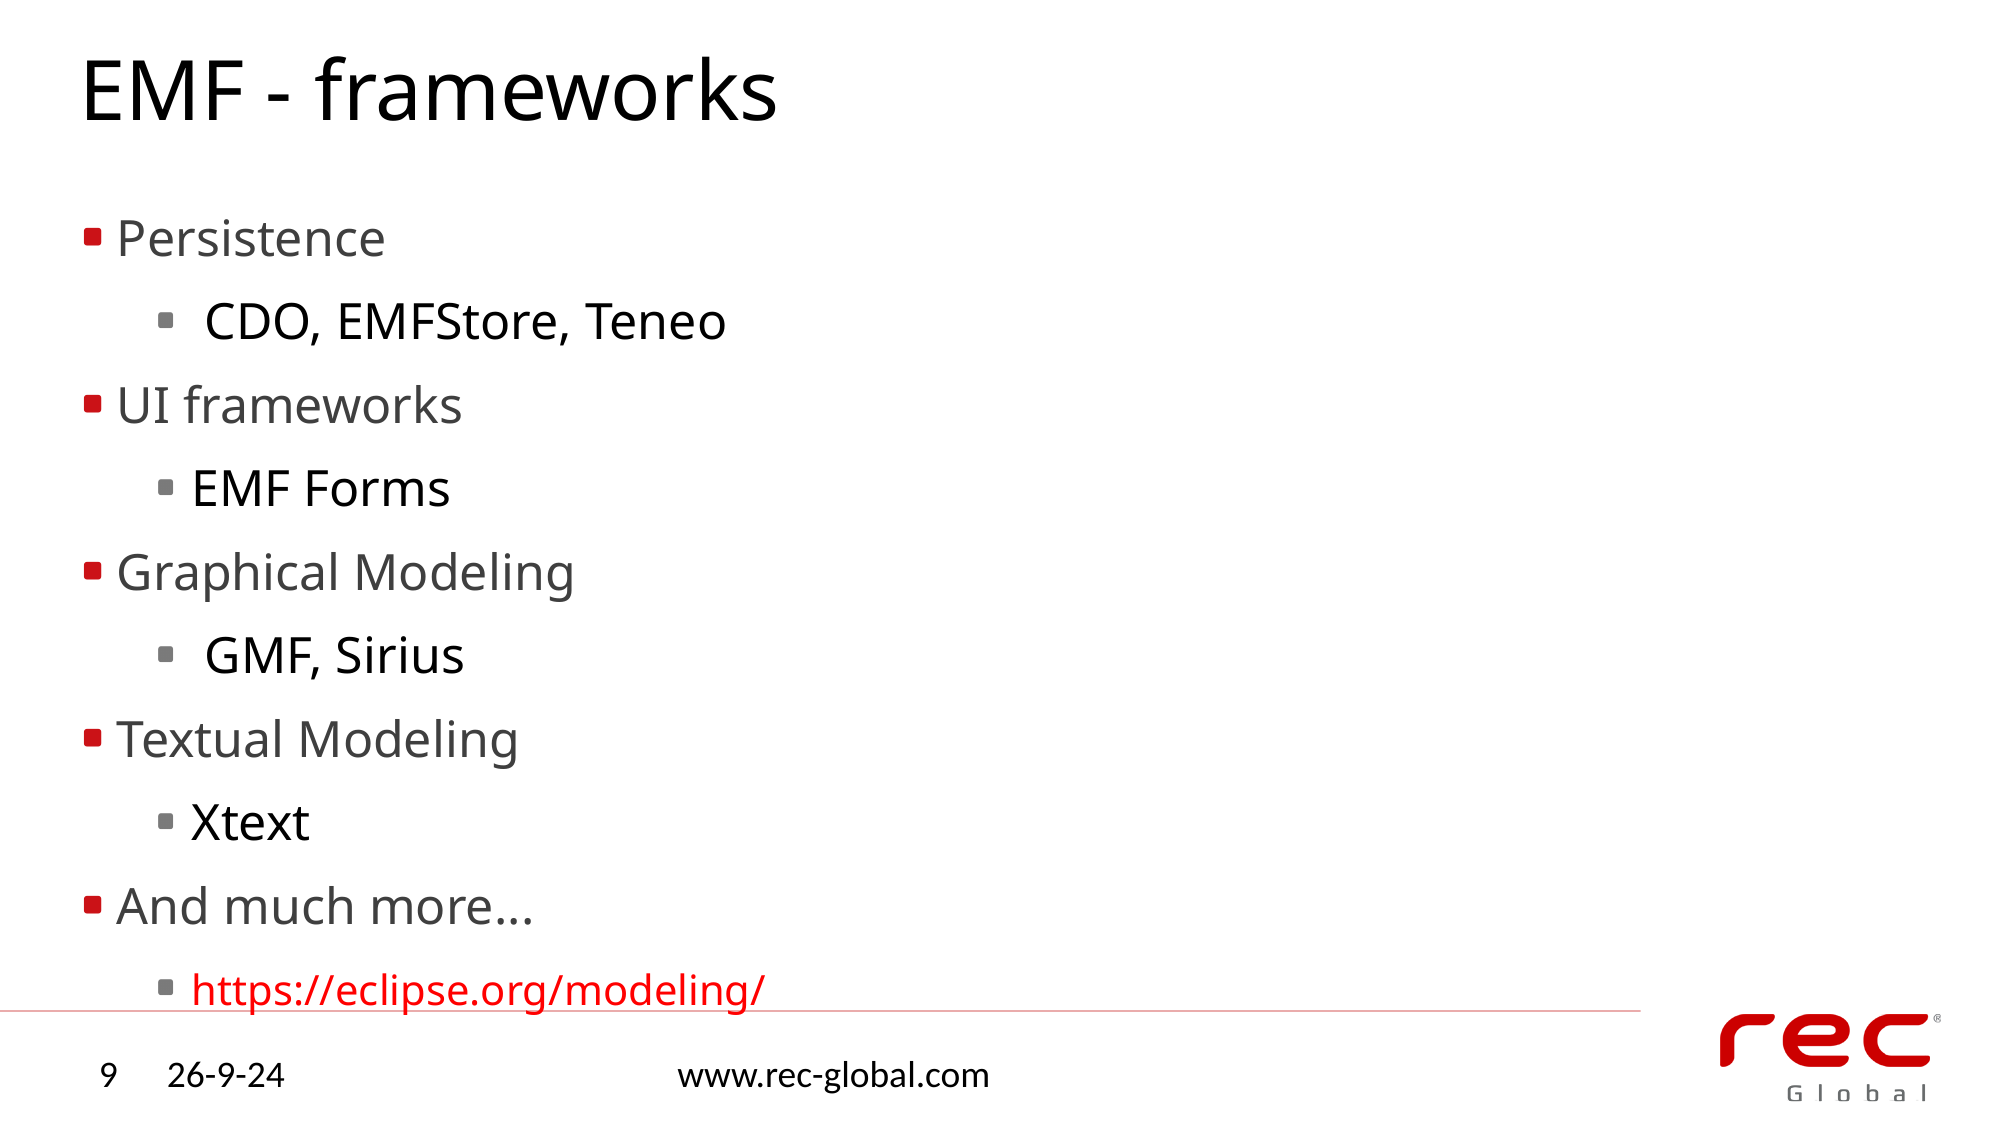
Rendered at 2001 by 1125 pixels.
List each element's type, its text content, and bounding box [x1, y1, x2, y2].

footer www.rec-global.com [662, 1042, 1338, 1103]
slide_number <numer> [64, 1042, 152, 1103]
slide_number 15-11-25 [152, 1042, 327, 1103]
picture [1720, 1014, 1941, 1102]
list Persistence CDO, EMFStore, Teneo UI frameworks EMF Forms Graphical Modeling GMF, Sirius Textual Modeling Xtext And much more... https://eclipse.org/modeling/ [64, 205, 1934, 1011]
title EMF - frameworks [64, 0, 1934, 188]
